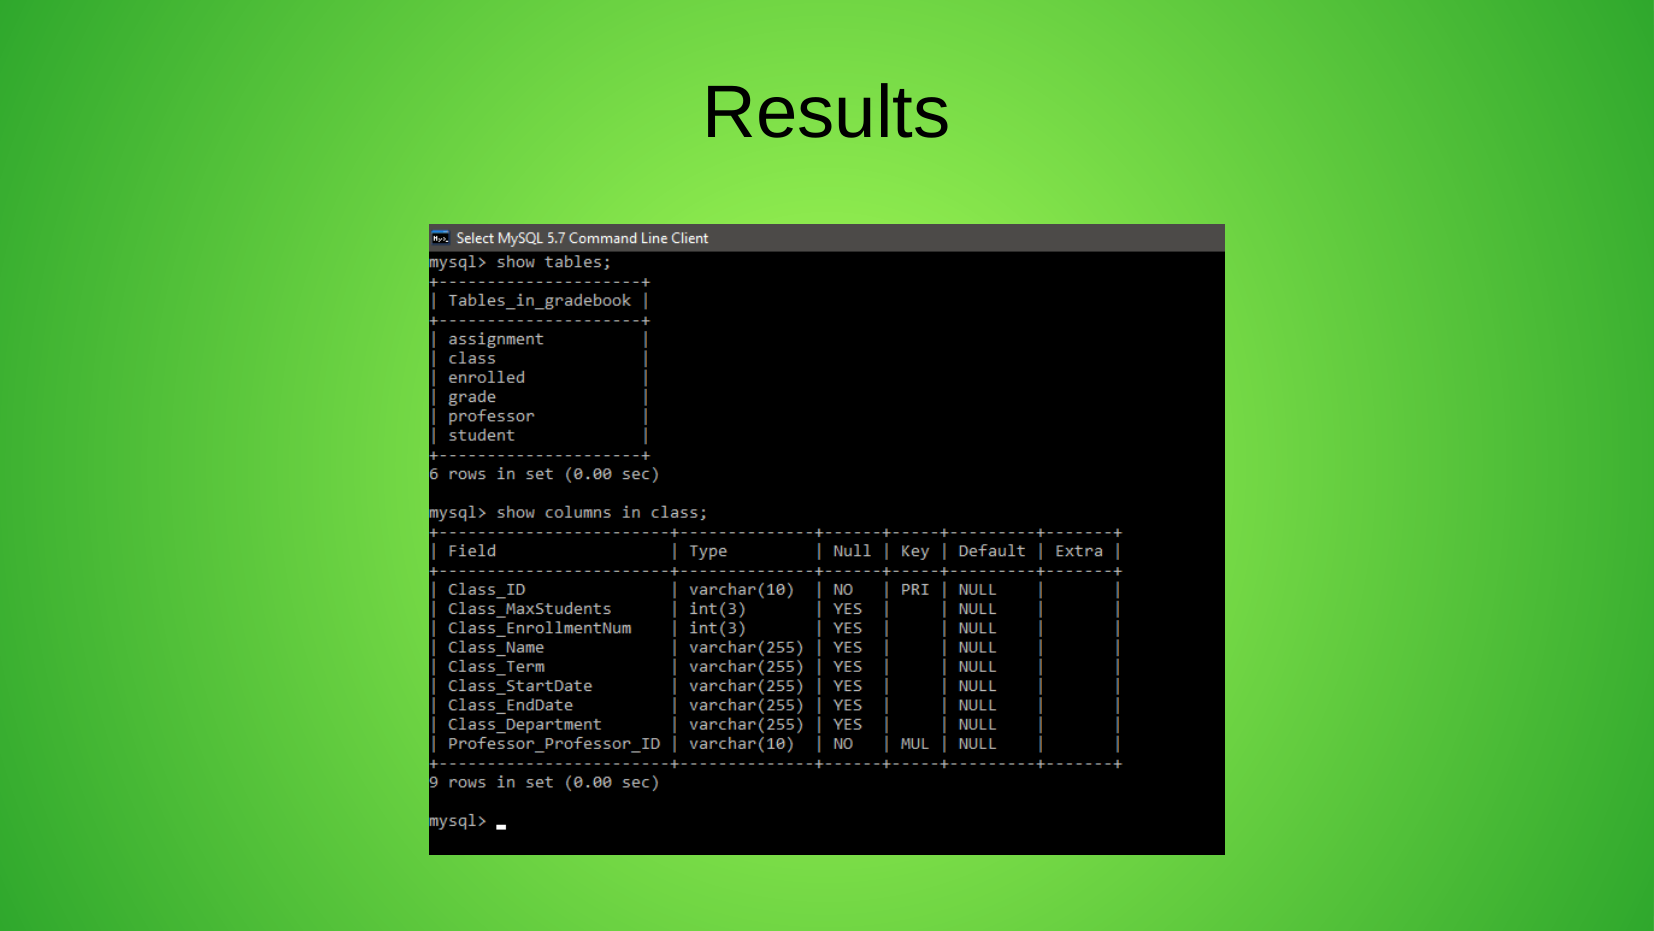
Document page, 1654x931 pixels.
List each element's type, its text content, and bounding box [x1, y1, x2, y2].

title Results [82, 35, 1571, 189]
picture [429, 224, 1225, 855]
